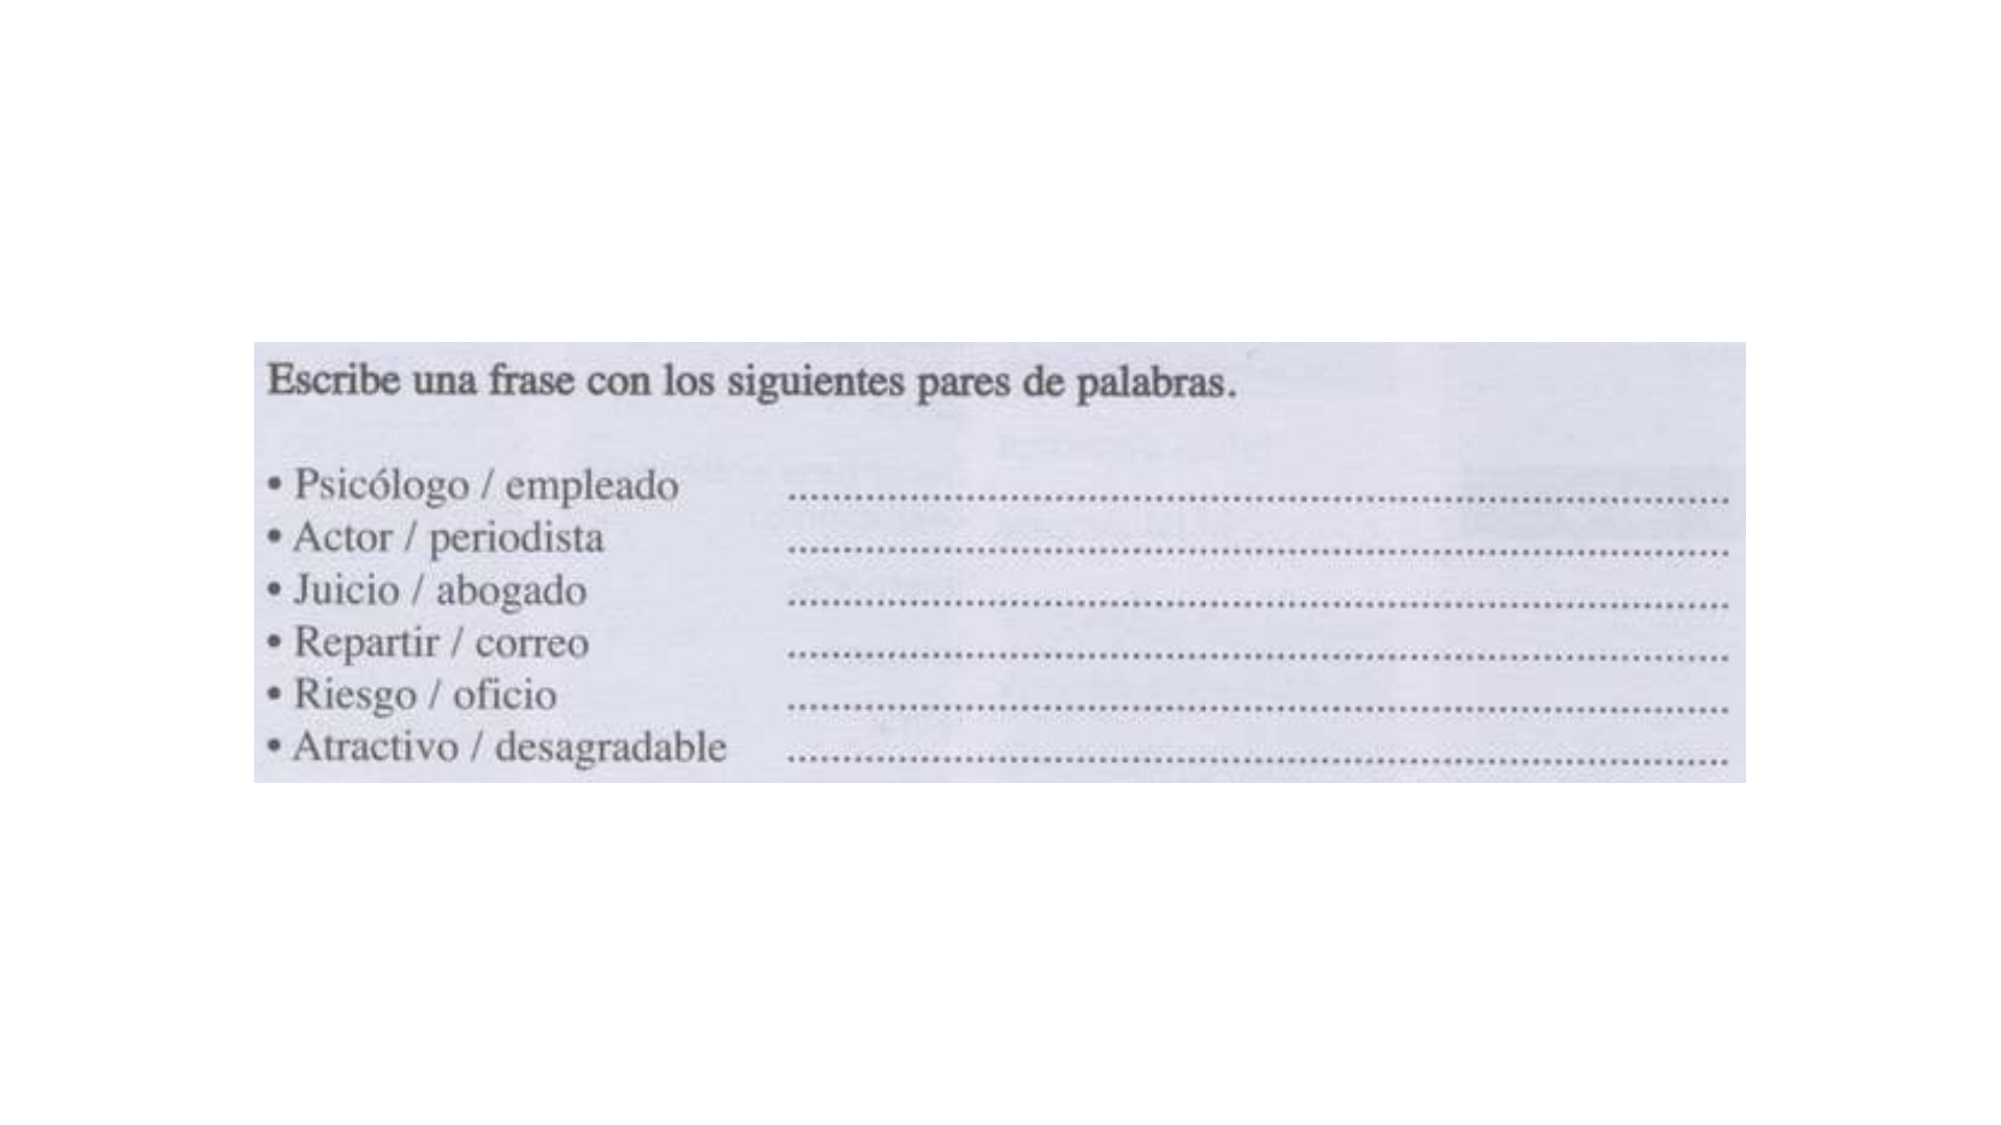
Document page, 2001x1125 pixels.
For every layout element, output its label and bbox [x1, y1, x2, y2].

picture [254, 342, 1746, 783]
